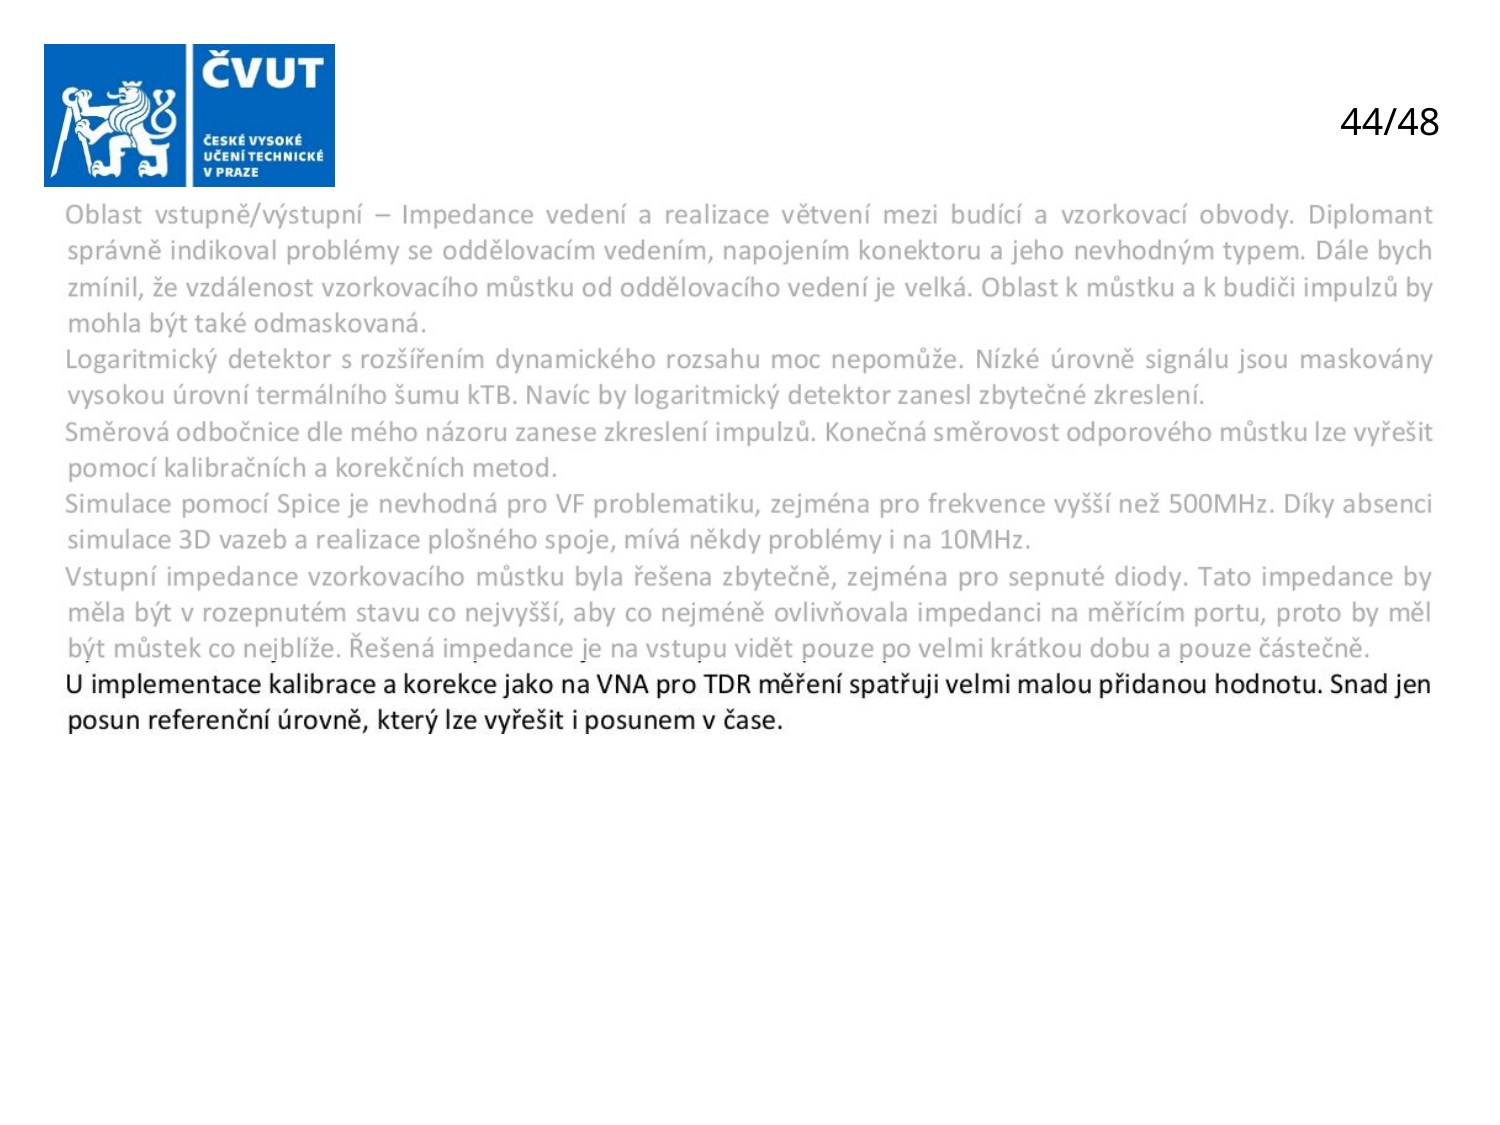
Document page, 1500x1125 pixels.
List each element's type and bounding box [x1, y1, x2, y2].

picture [60, 661, 1441, 734]
text_box [0, 195, 1471, 661]
picture [44, 44, 335, 187]
